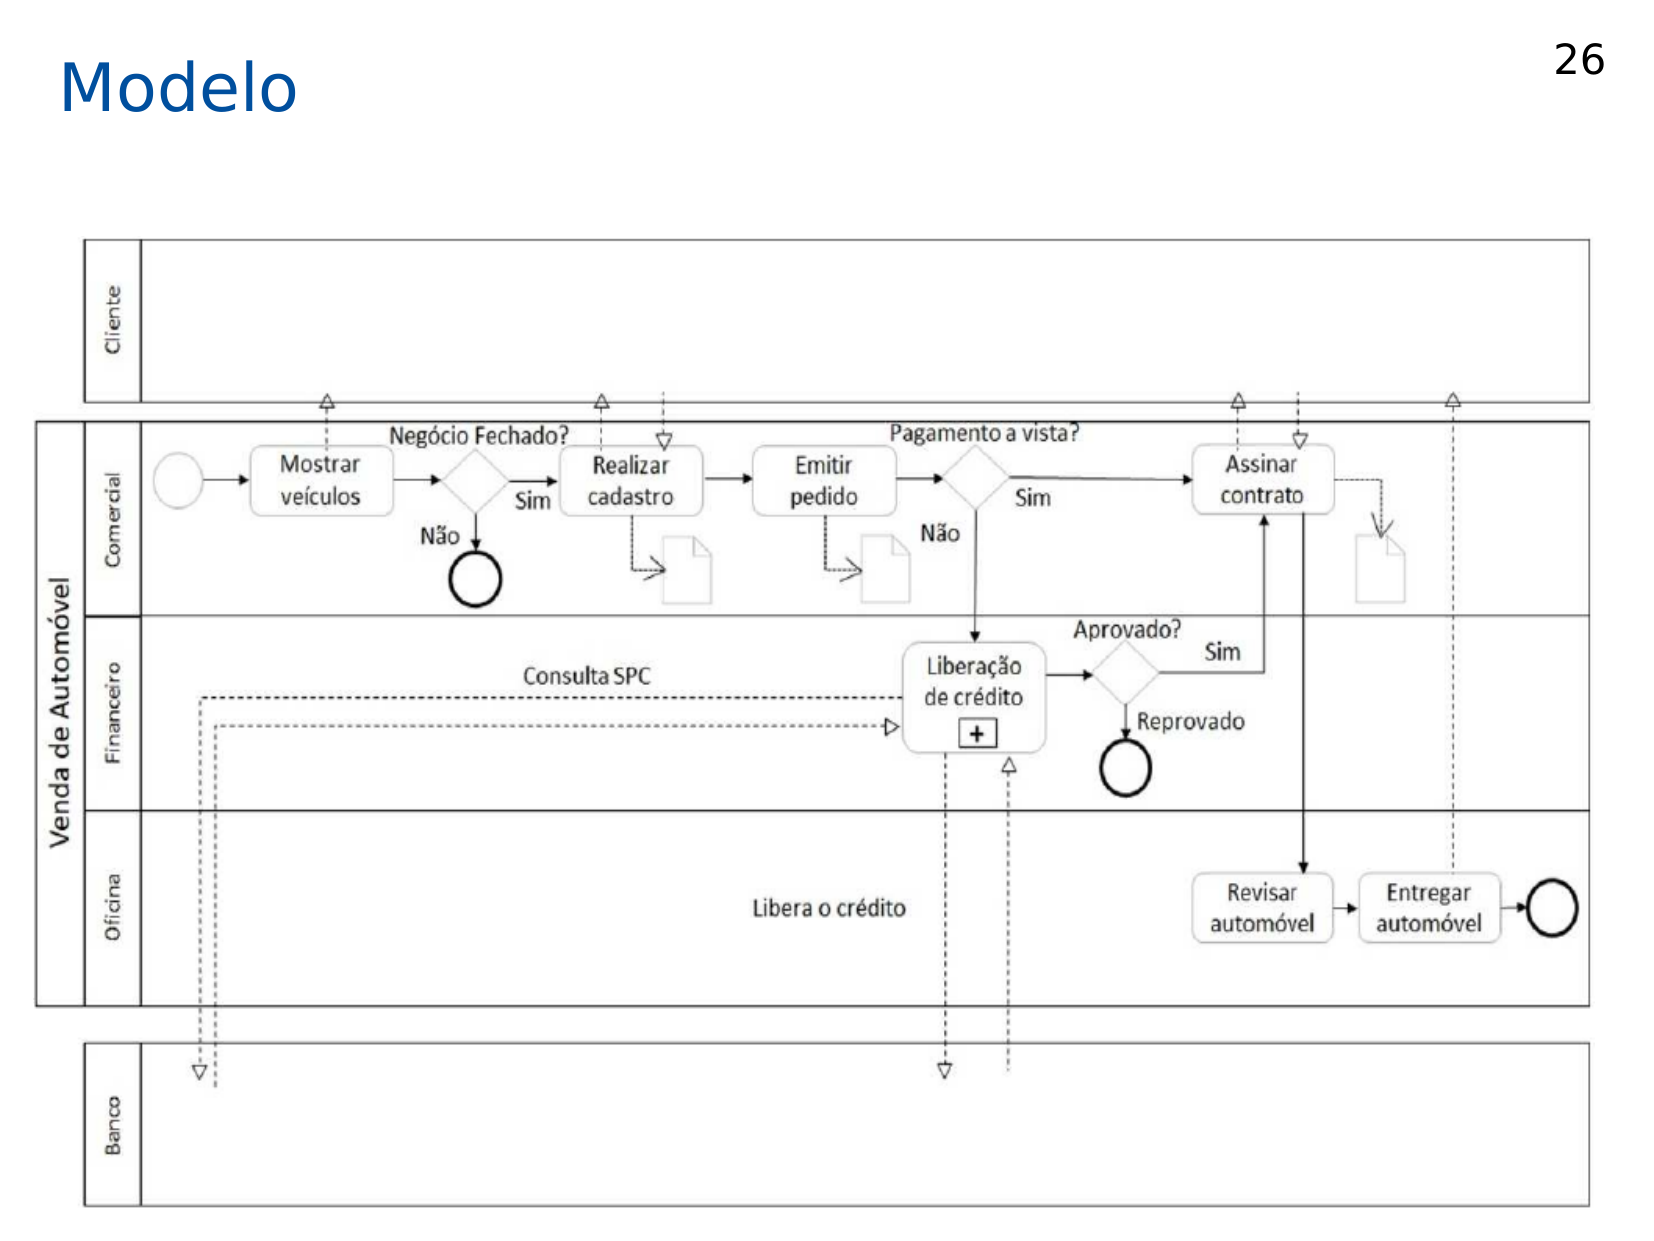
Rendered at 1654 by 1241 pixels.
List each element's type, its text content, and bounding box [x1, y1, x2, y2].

title Modelo [59, 29, 1506, 148]
picture [33, 236, 1595, 1211]
